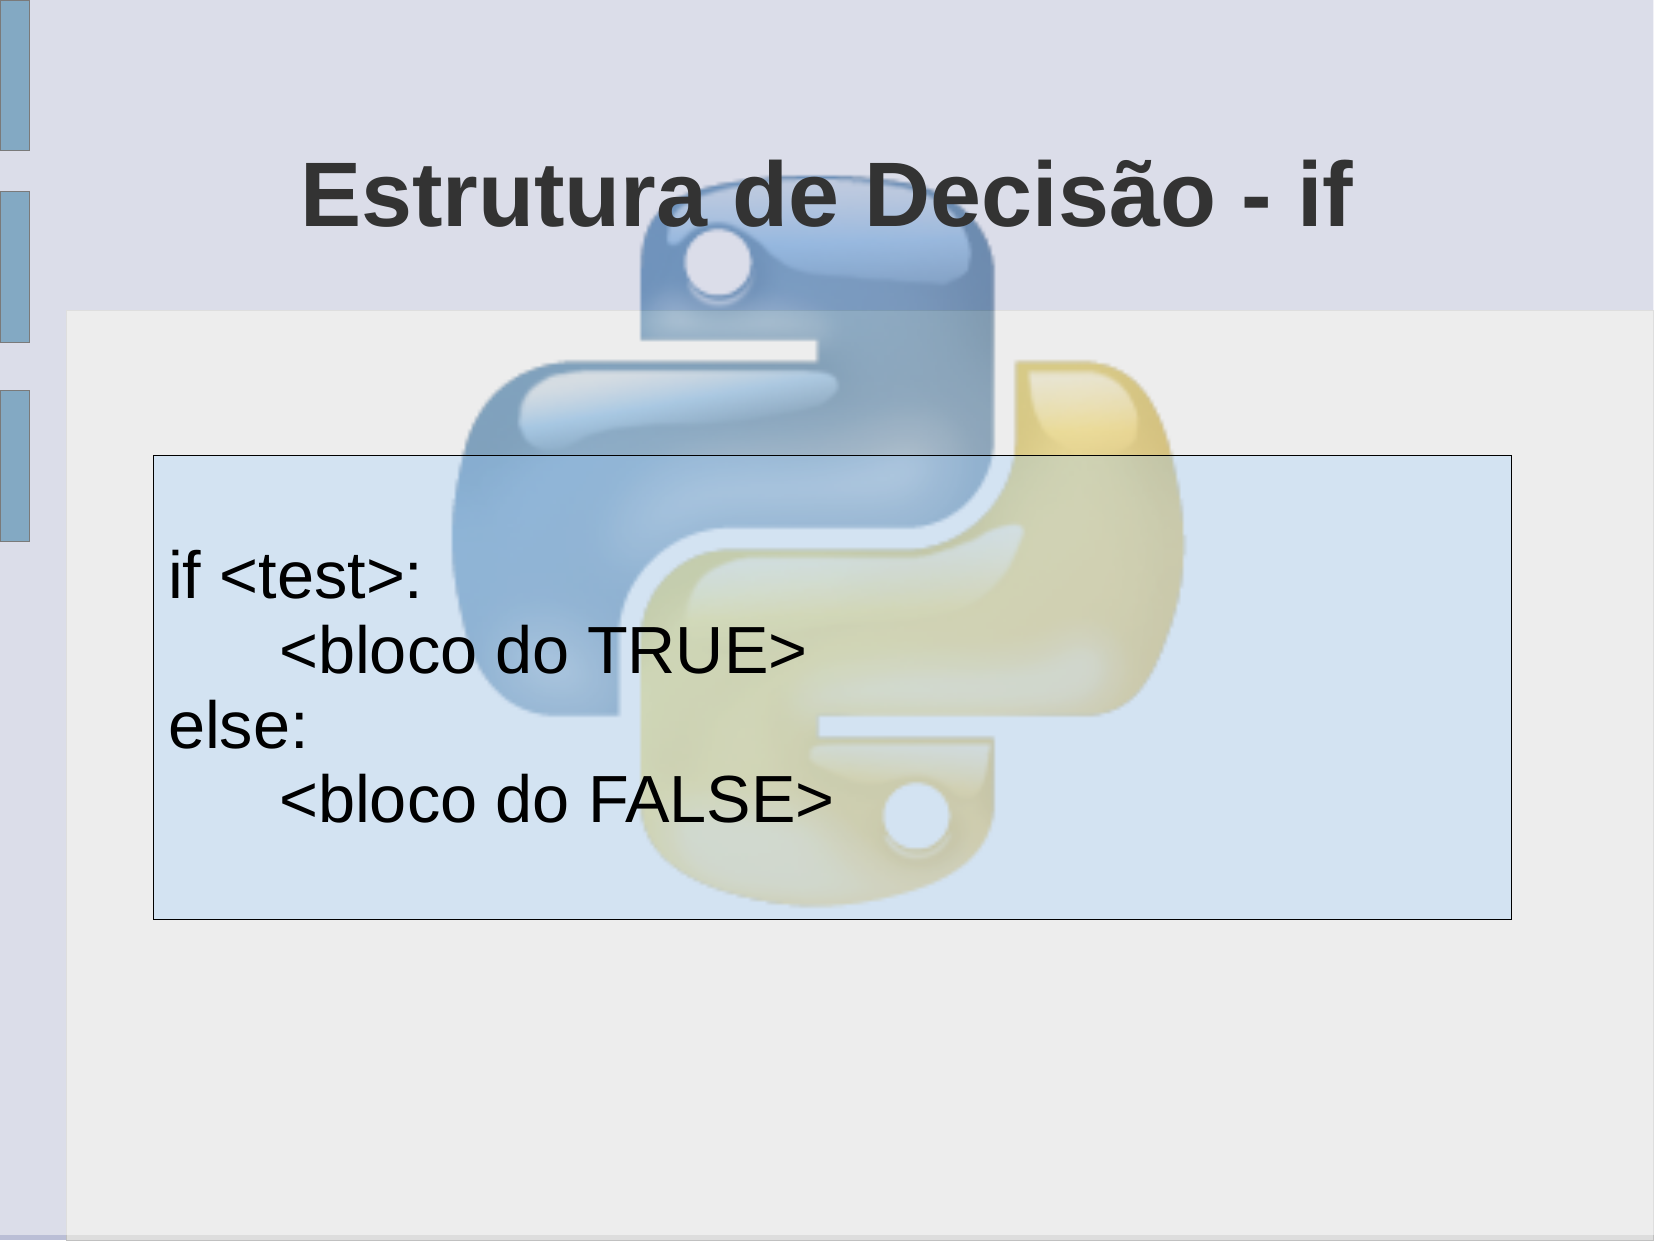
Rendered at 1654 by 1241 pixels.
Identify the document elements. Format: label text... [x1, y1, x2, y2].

text_box if <test>: <bloco do TRUE> else: <bloco do FALSE> [153, 455, 1512, 920]
title Estrutura de Decisão - if [121, 91, 1534, 299]
picture [0, 0, 1654, 1235]
